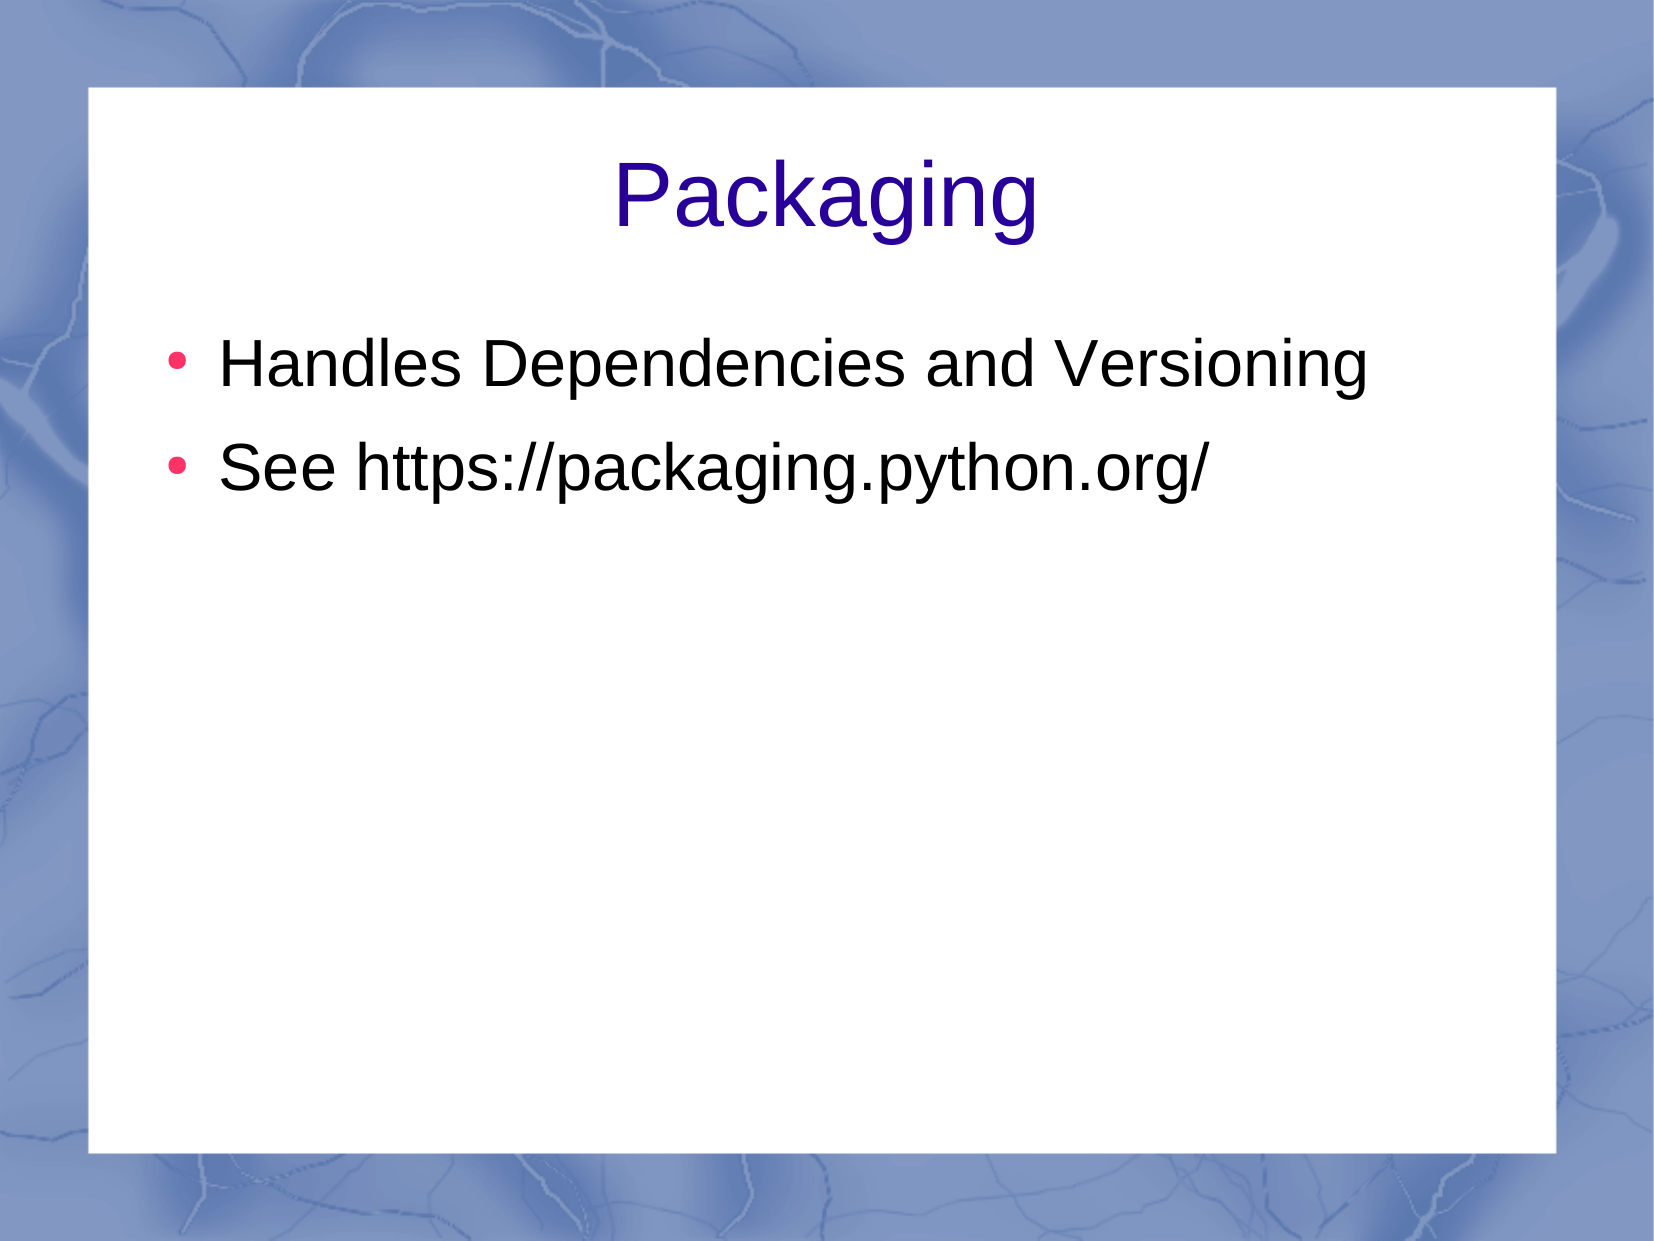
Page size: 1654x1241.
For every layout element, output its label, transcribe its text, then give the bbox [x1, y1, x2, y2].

title Packaging [118, 98, 1536, 291]
picture [0, 0, 1654, 1241]
list Handles Dependencies and Versioning See https://packaging.python.org/ [147, 325, 1506, 1217]
